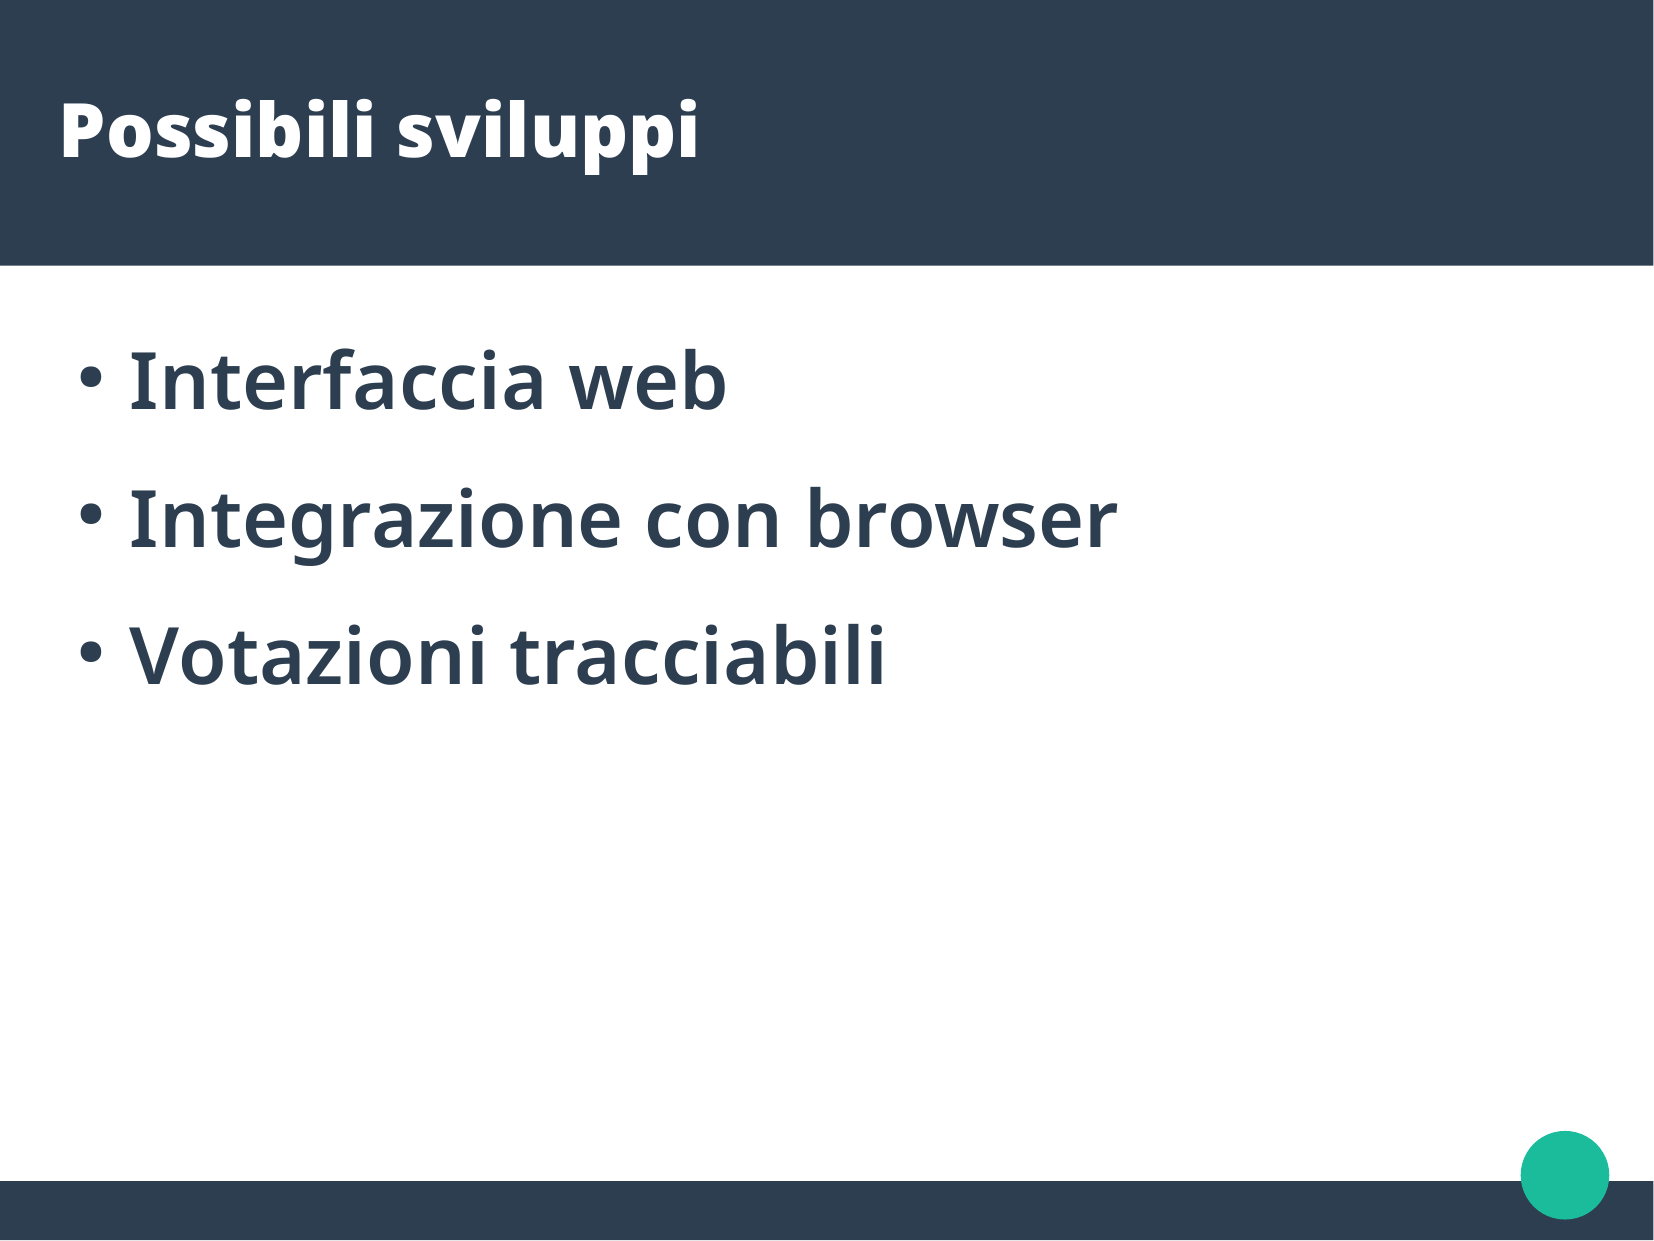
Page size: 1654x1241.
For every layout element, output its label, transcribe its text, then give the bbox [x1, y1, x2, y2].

list Interfaccia web Integrazione con browser Votazioni tracciabili [59, 324, 1595, 1152]
title Possibili sviluppi [59, 49, 1595, 207]
